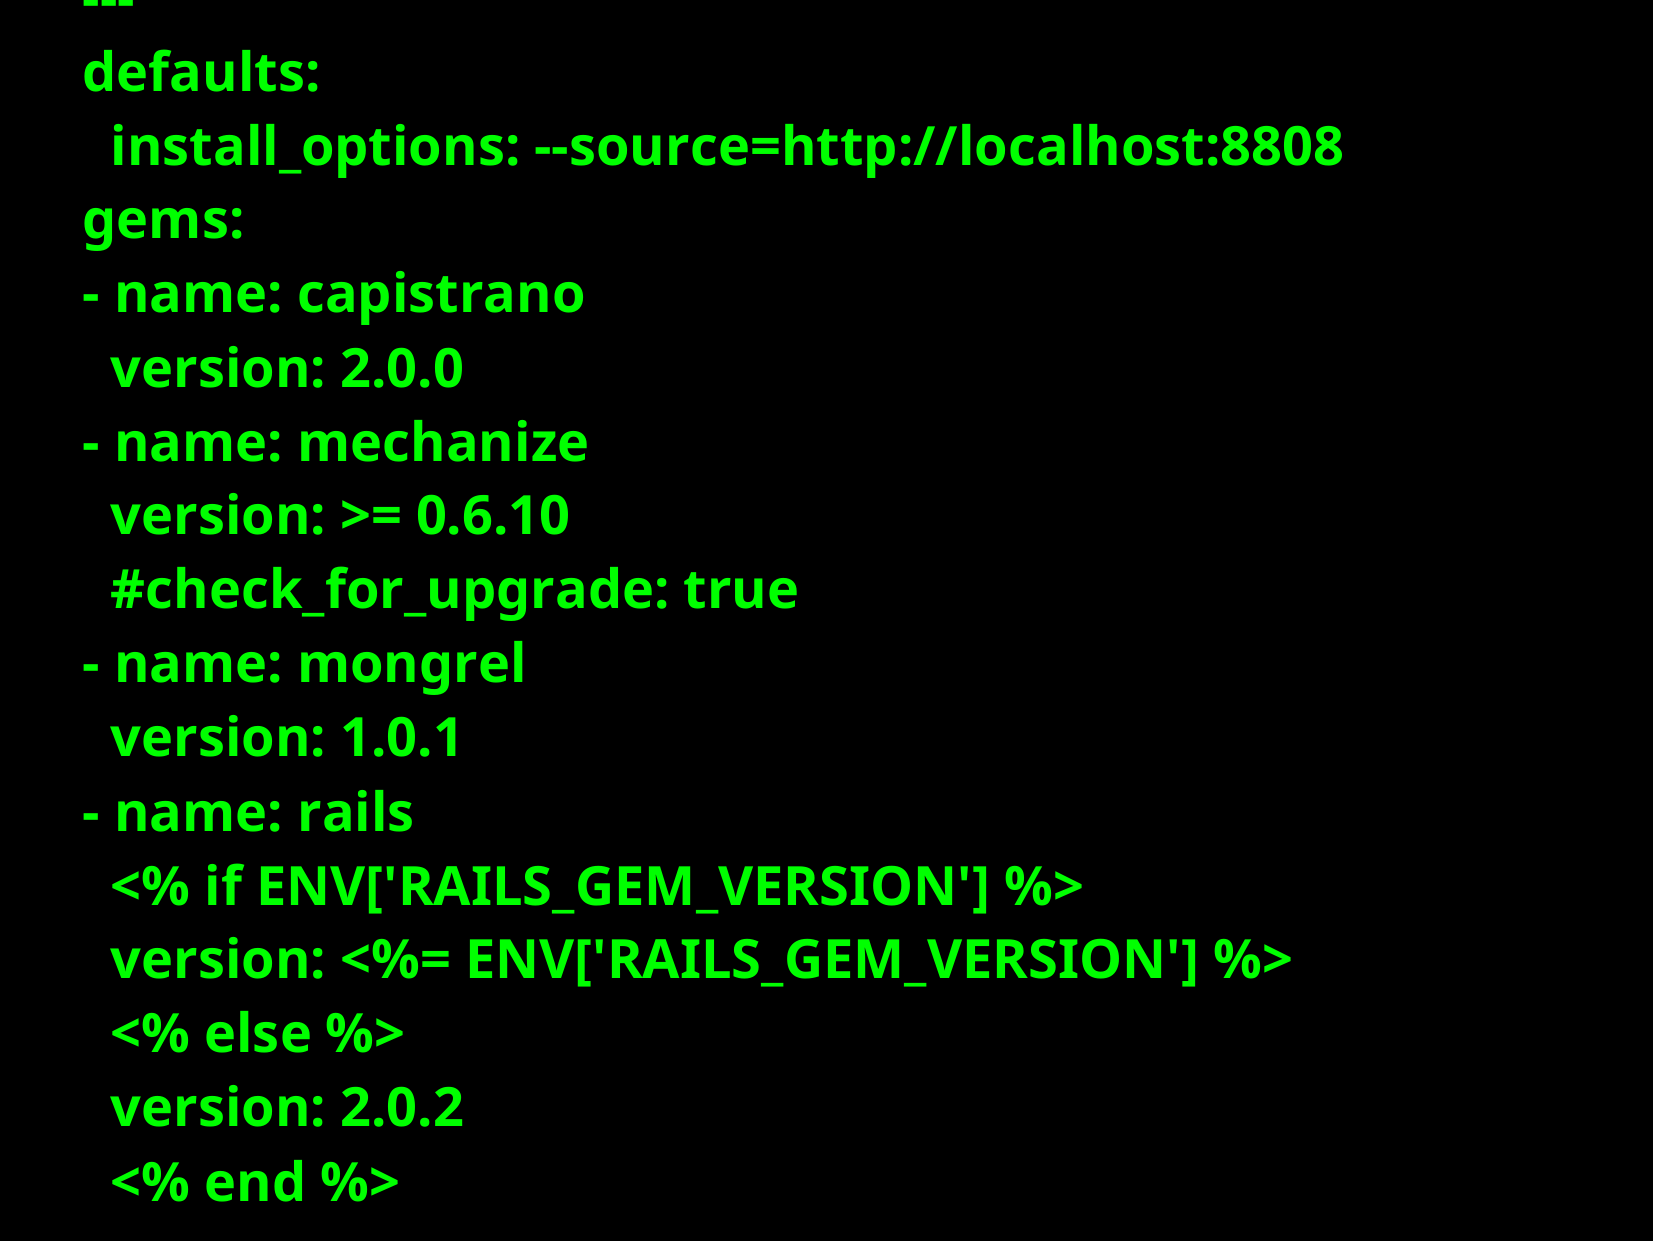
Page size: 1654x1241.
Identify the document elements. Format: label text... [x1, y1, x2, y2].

title --- defaults: install_options: --source=http://localhost:8808 gems: - name: capistrano version: 2.0.0 - name: mechanize version: >= 0.6.10 #check_for_upgrade: true - name: mongrel version: 1.0.1 - name: rails <% if ENV['RAILS_GEM_VERSION'] %> version: <%= ENV['RAILS_GEM_VERSION'] %> <% else %> version: 2.0.2 <% end %> [82, 49, 1571, 1201]
